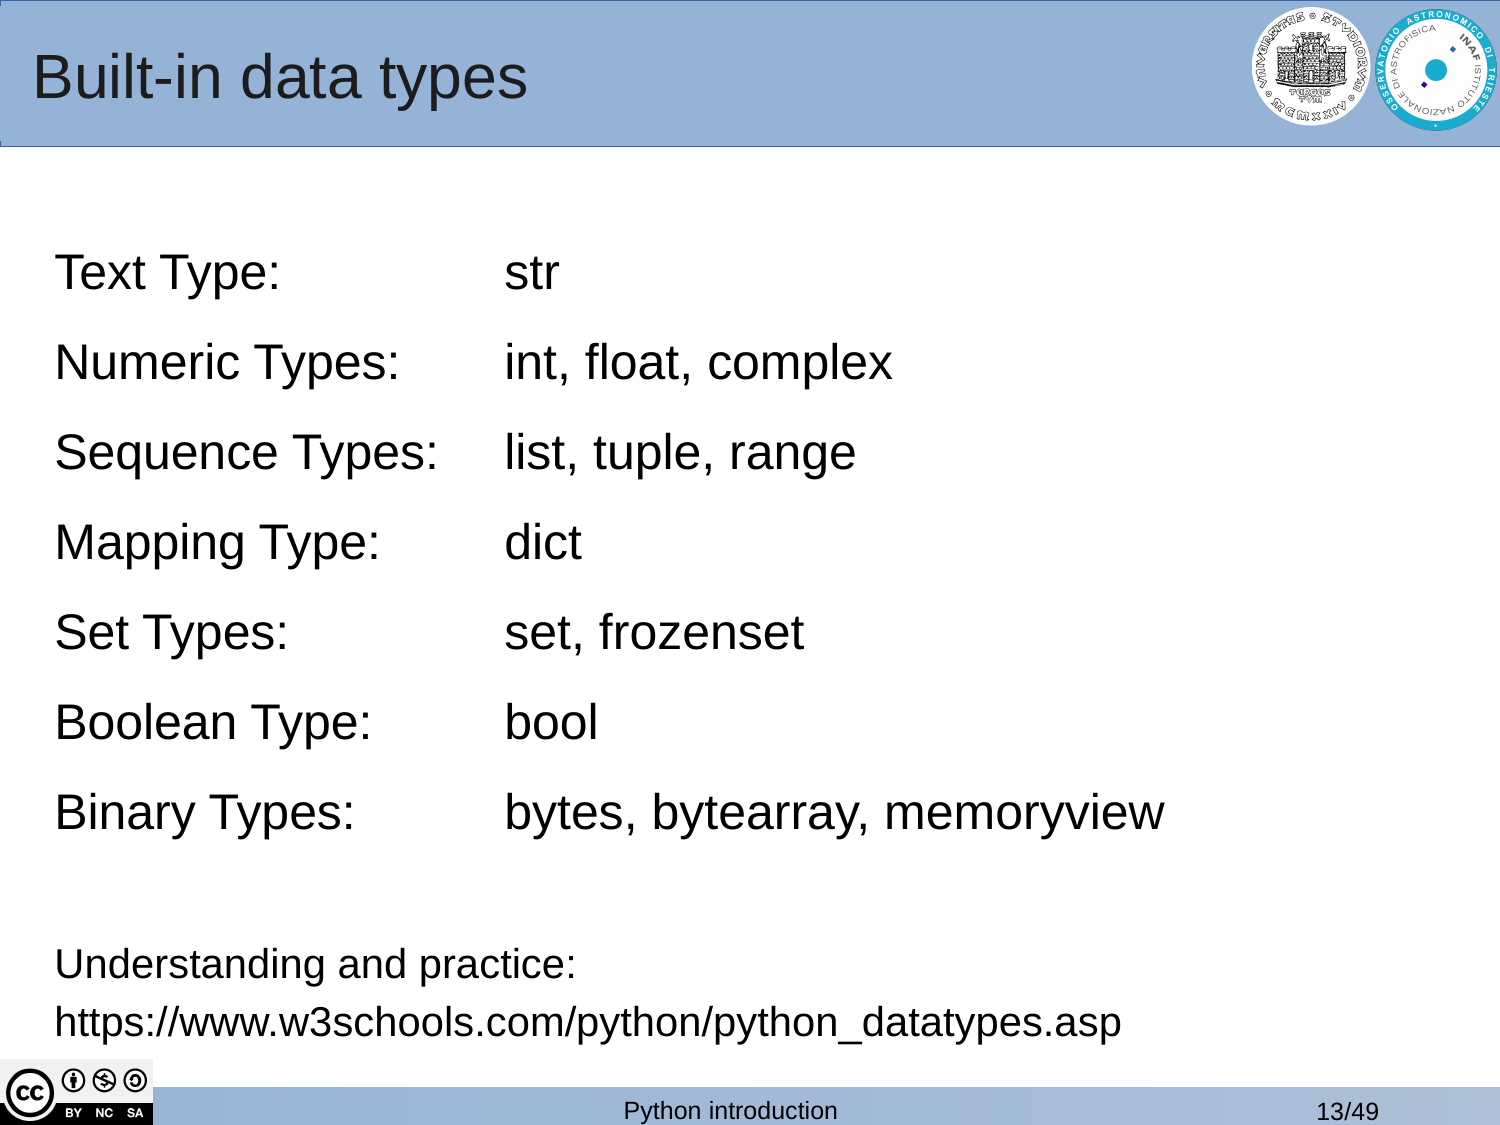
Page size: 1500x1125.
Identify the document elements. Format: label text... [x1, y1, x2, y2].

text_box Built-in data types [0, 5, 1243, 141]
picture [1252, 0, 1500, 156]
picture [0, 1059, 153, 1125]
list Text Type: str Numeric Types: int, float, complex Sequence Types: list, tuple, range Mapping Type: dict Set Types: set, frozenset Boolean Type: bool Binary Types: bytes, bytearray, memoryview Understanding and practice: https://www.w3schools.com/python/python_datatypes.asp [39, 156, 1473, 1072]
